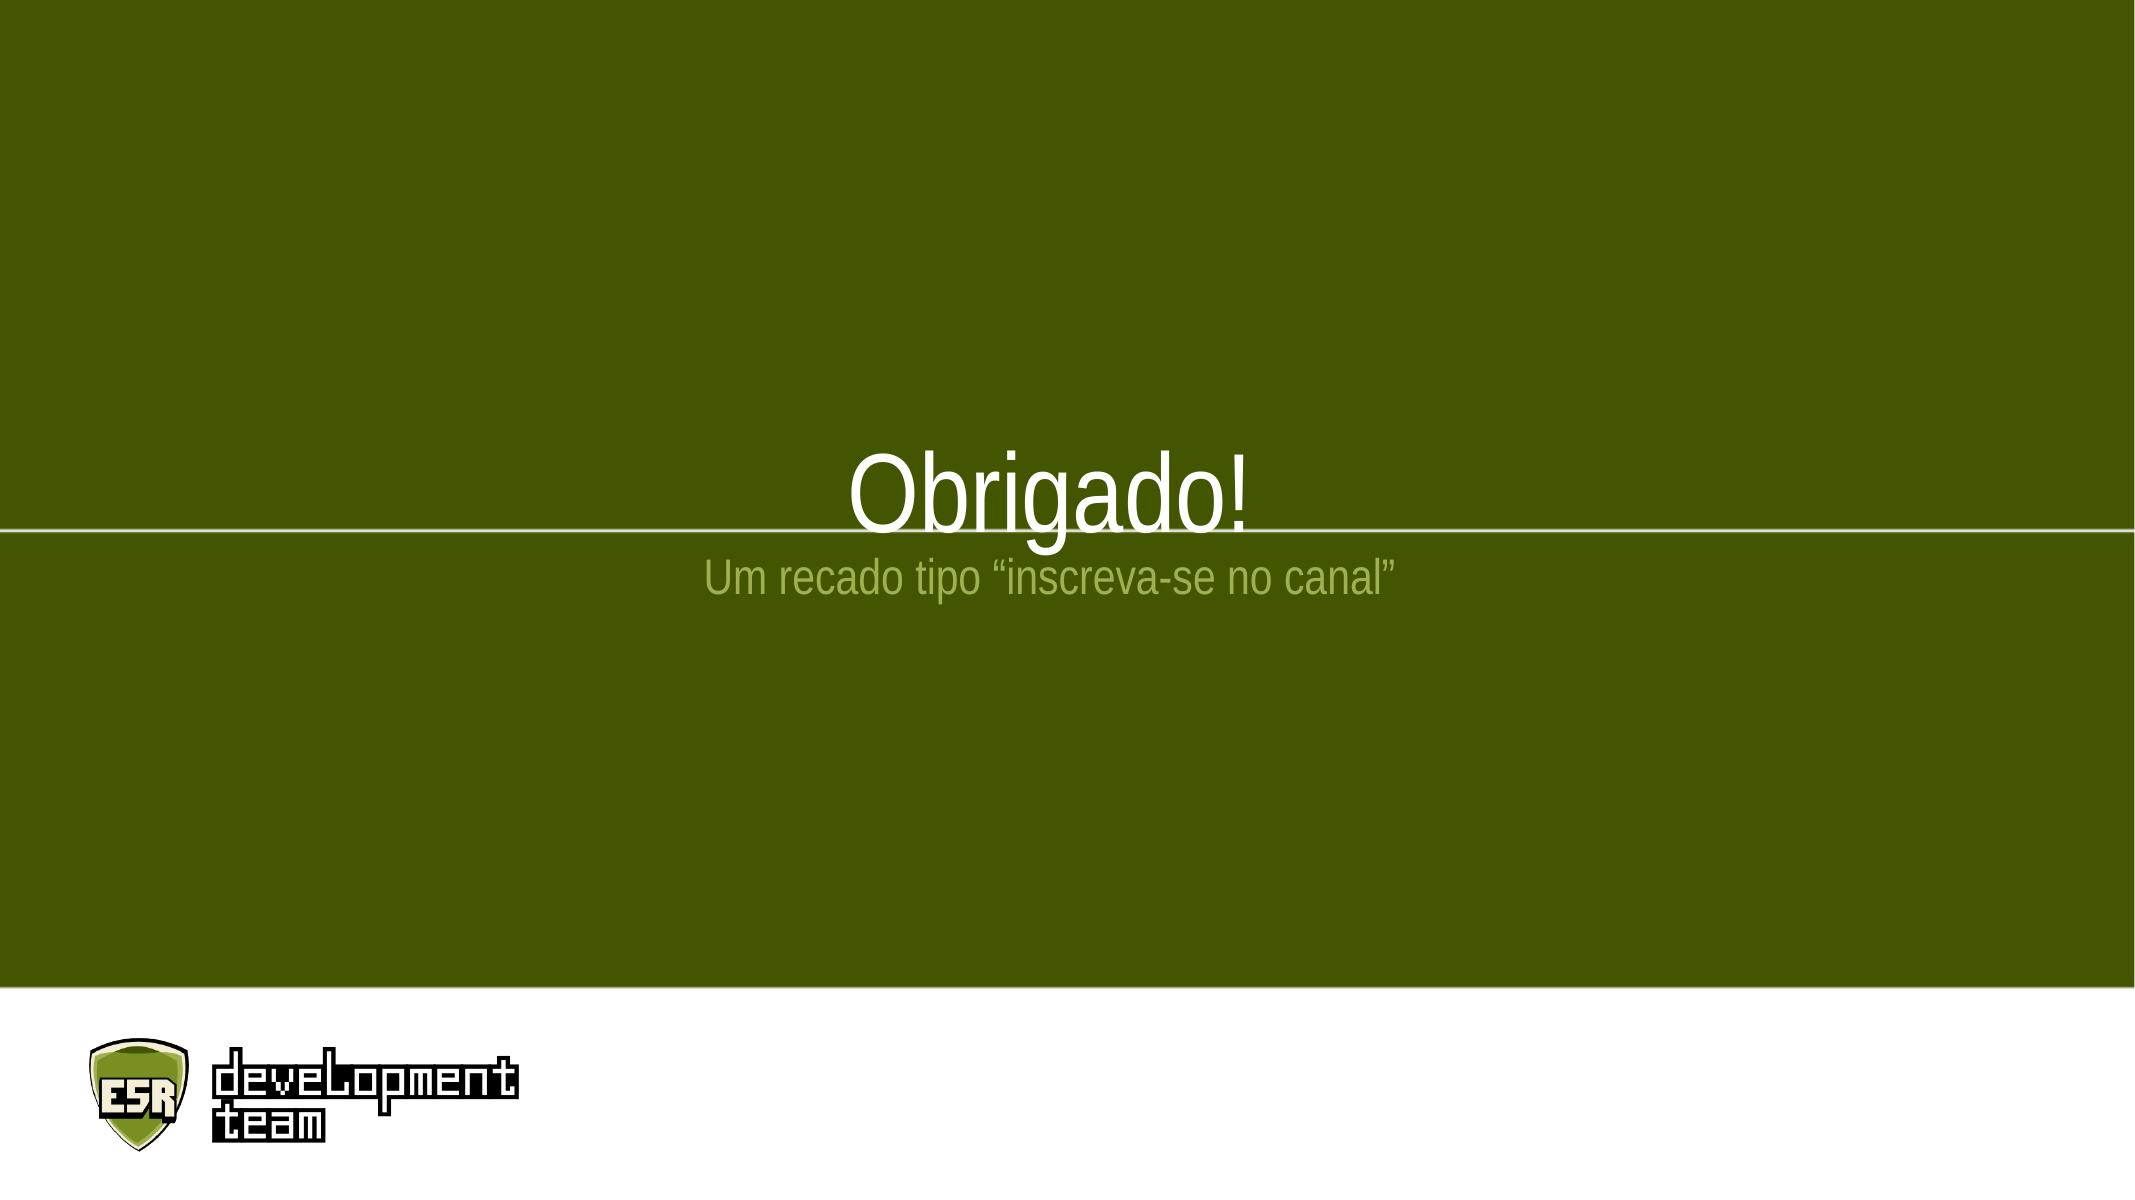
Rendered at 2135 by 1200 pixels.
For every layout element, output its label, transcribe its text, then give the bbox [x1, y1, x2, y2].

text_box Um recado tipo “inscreva-se no canal” [300, 528, 1801, 624]
picture [0, 0, 2135, 1200]
text_box Obrigado! [330, 398, 1771, 528]
